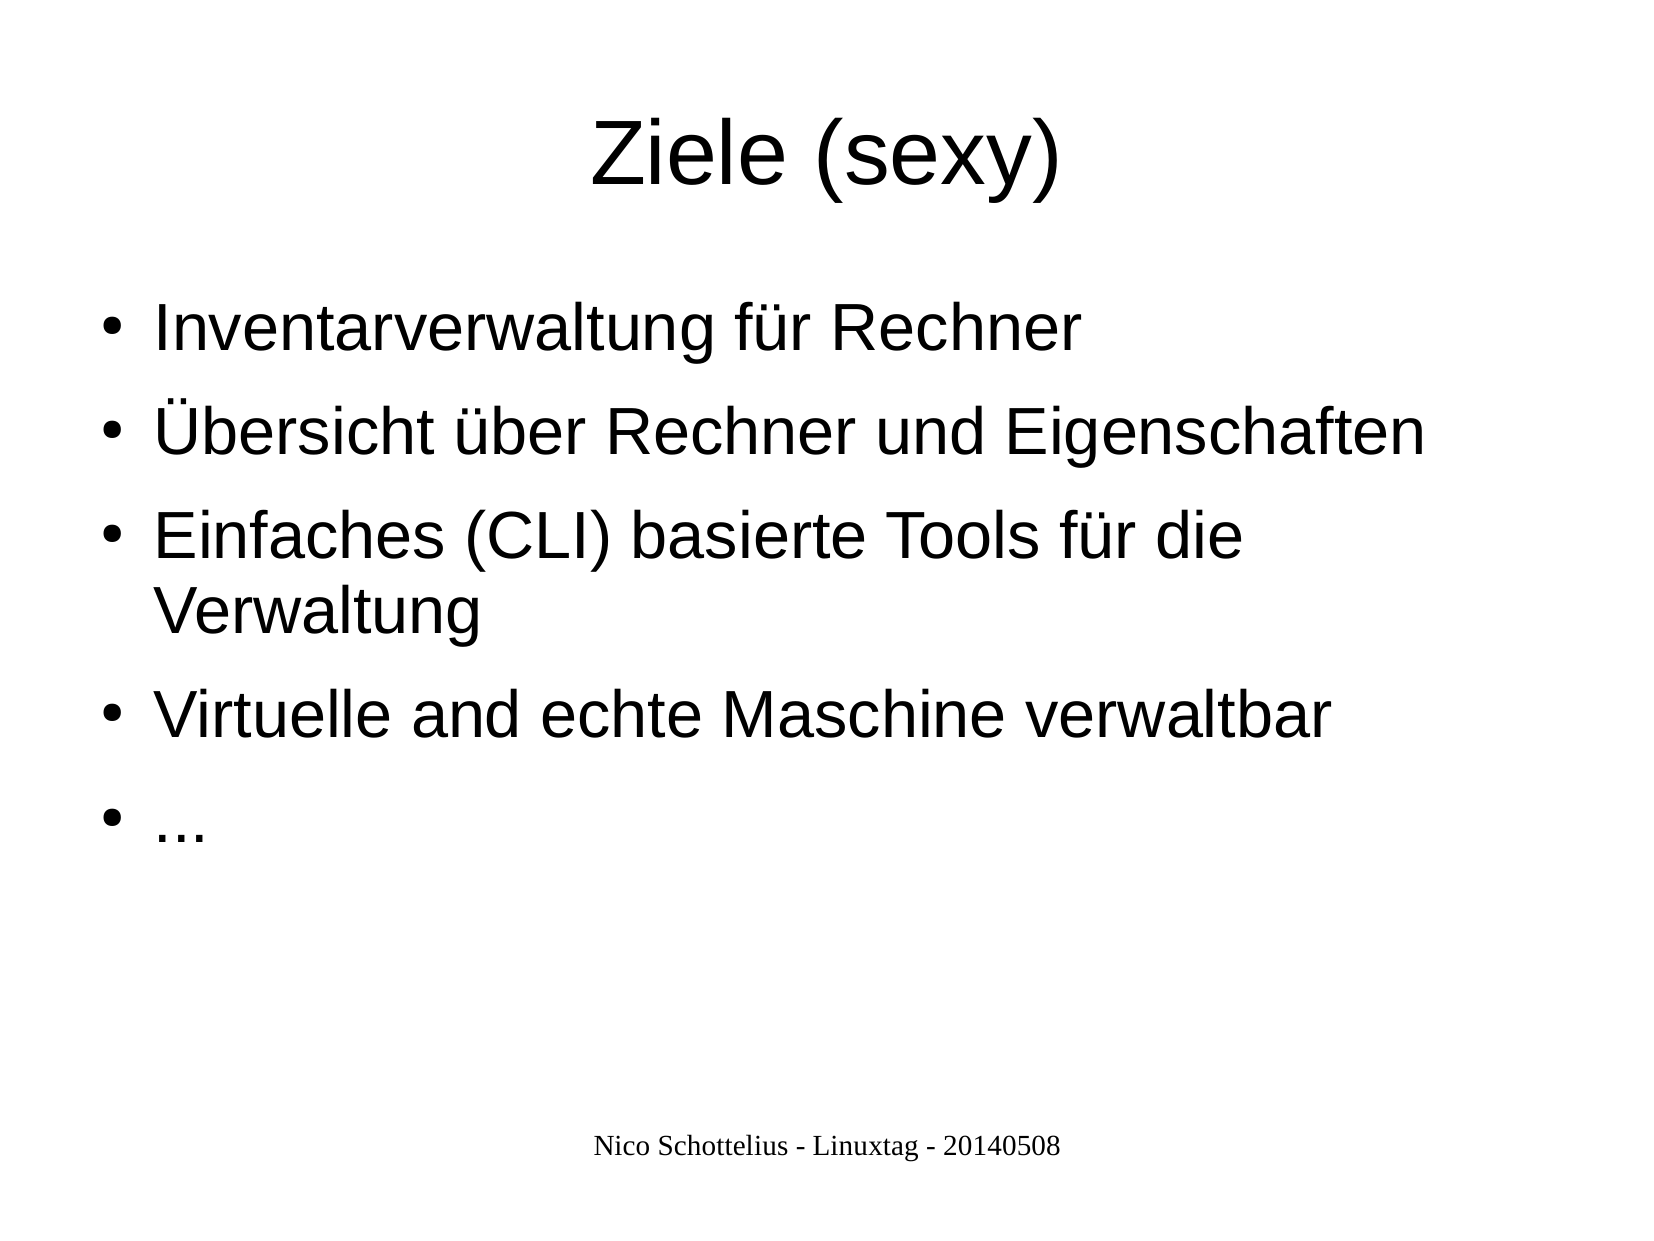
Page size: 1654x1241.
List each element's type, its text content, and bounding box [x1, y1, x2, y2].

title Ziele (sexy) [82, 49, 1571, 257]
list Inventarverwaltung für Rechner Übersicht über Rechner und Eigenschaften Einfaches (CLI) basierte Tools für die Verwaltung Virtuelle and echte Maschine verwaltbar ... [82, 290, 1538, 1010]
